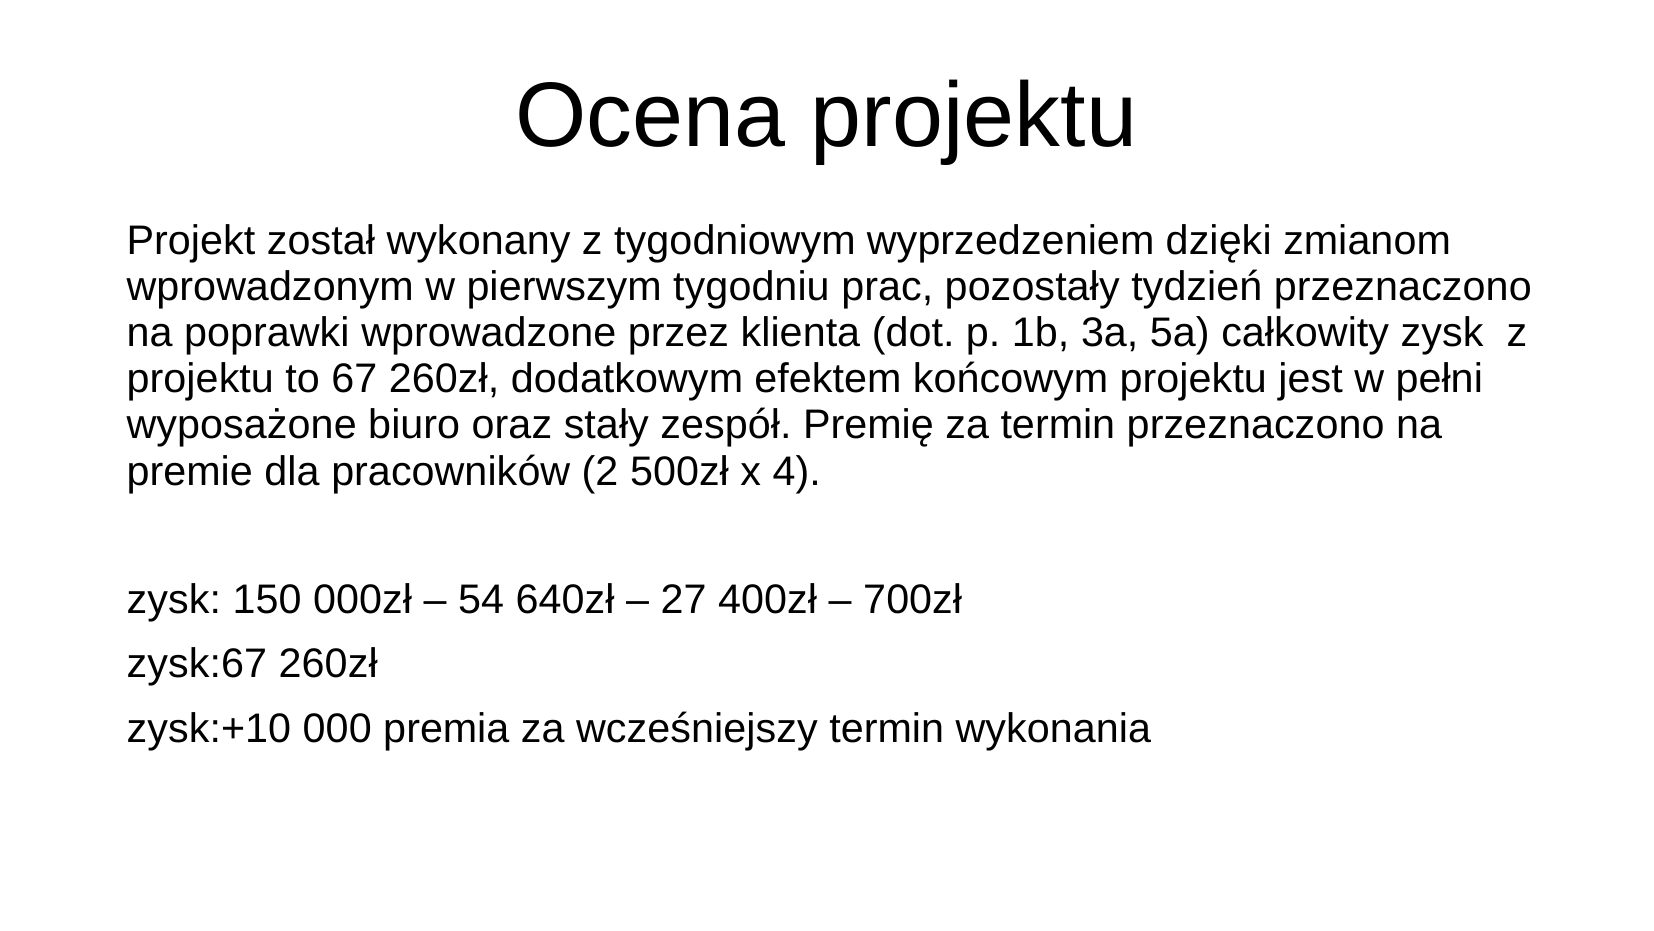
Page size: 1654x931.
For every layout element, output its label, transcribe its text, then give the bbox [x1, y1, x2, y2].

list Projekt został wykonany z tygodniowym wyprzedzeniem dzięki zmianom wprowadzonym w pierwszym tygodniu prac, pozostały tydzień przeznaczono na poprawki wprowadzone przez klienta (dot. p. 1b, 3a, 5a) całkowity zysk z projektu to 67 260zł, dodatkowym efektem końcowym projektu jest w pełni wyposażone biuro oraz stały zespół. Premię za termin przeznaczono na premie dla pracowników (2 500zł x 4). zysk: 150 000zł – 54 640zł – 27 400zł – 700zł zysk:67 260zł zysk:+10 000 premia za wcześniejszy termin wykonania [82, 217, 1571, 758]
title Ocena projektu [82, 37, 1571, 193]
